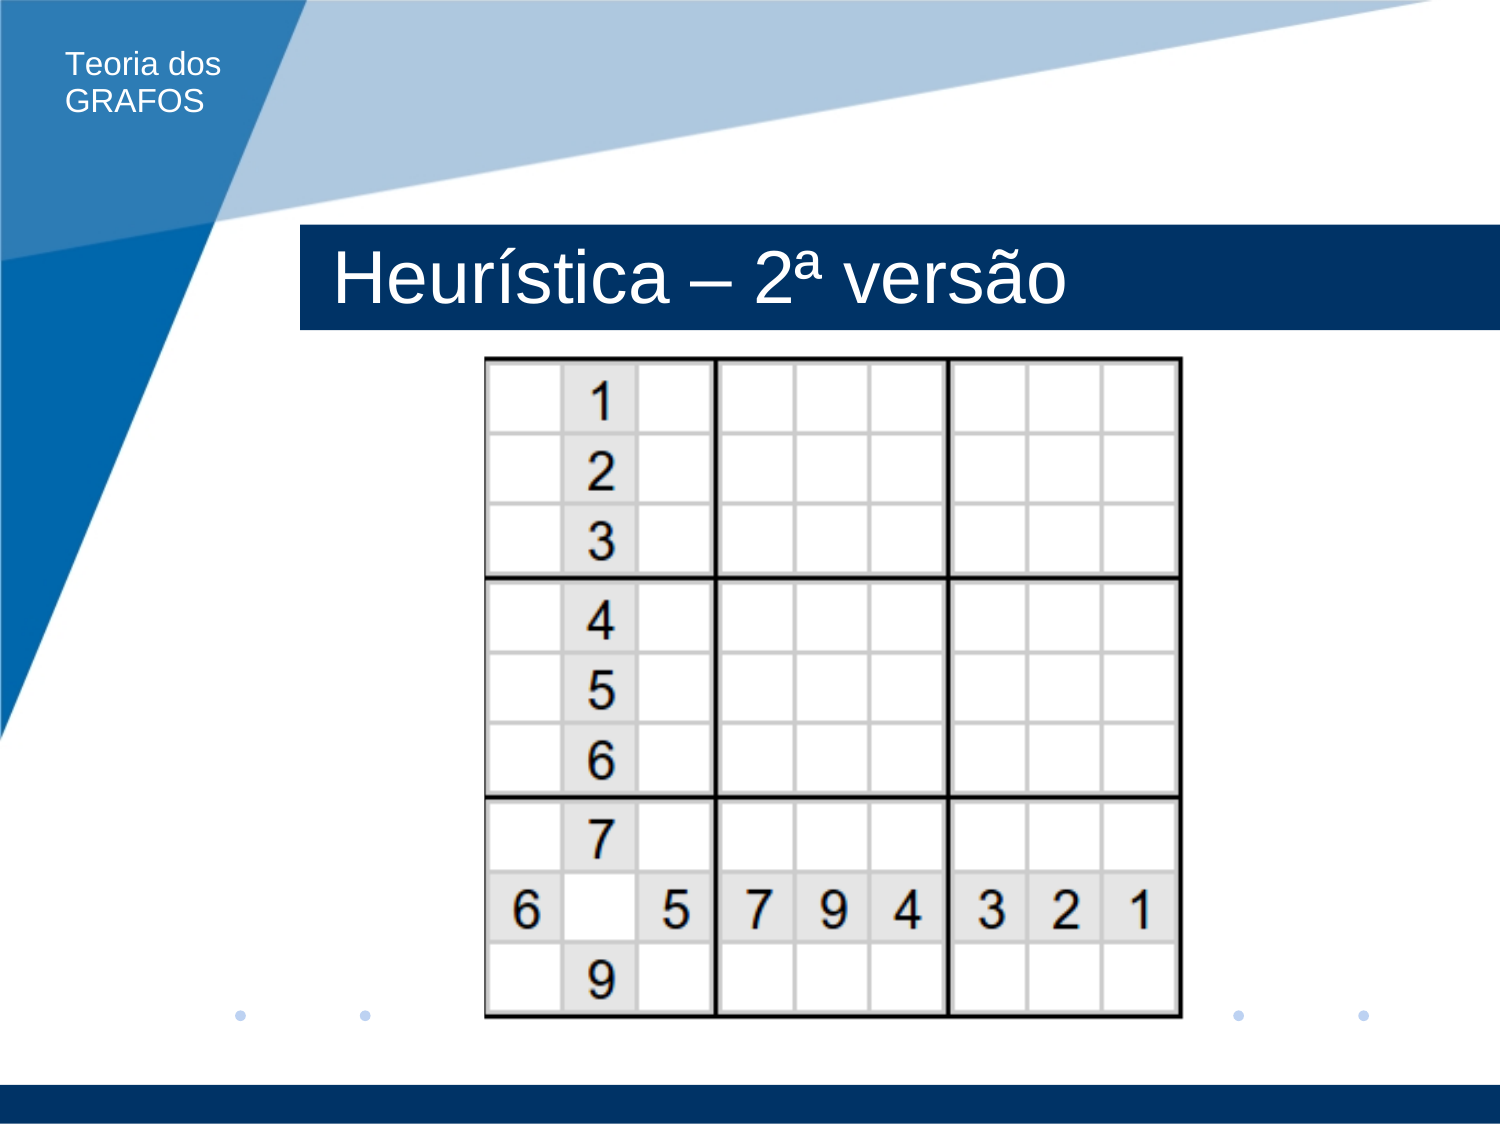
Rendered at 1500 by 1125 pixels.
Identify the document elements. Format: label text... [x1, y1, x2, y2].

title Heurística – 2ª versão [300, 224, 1500, 331]
picture [484, 348, 1193, 1034]
picture [0, 0, 1500, 842]
